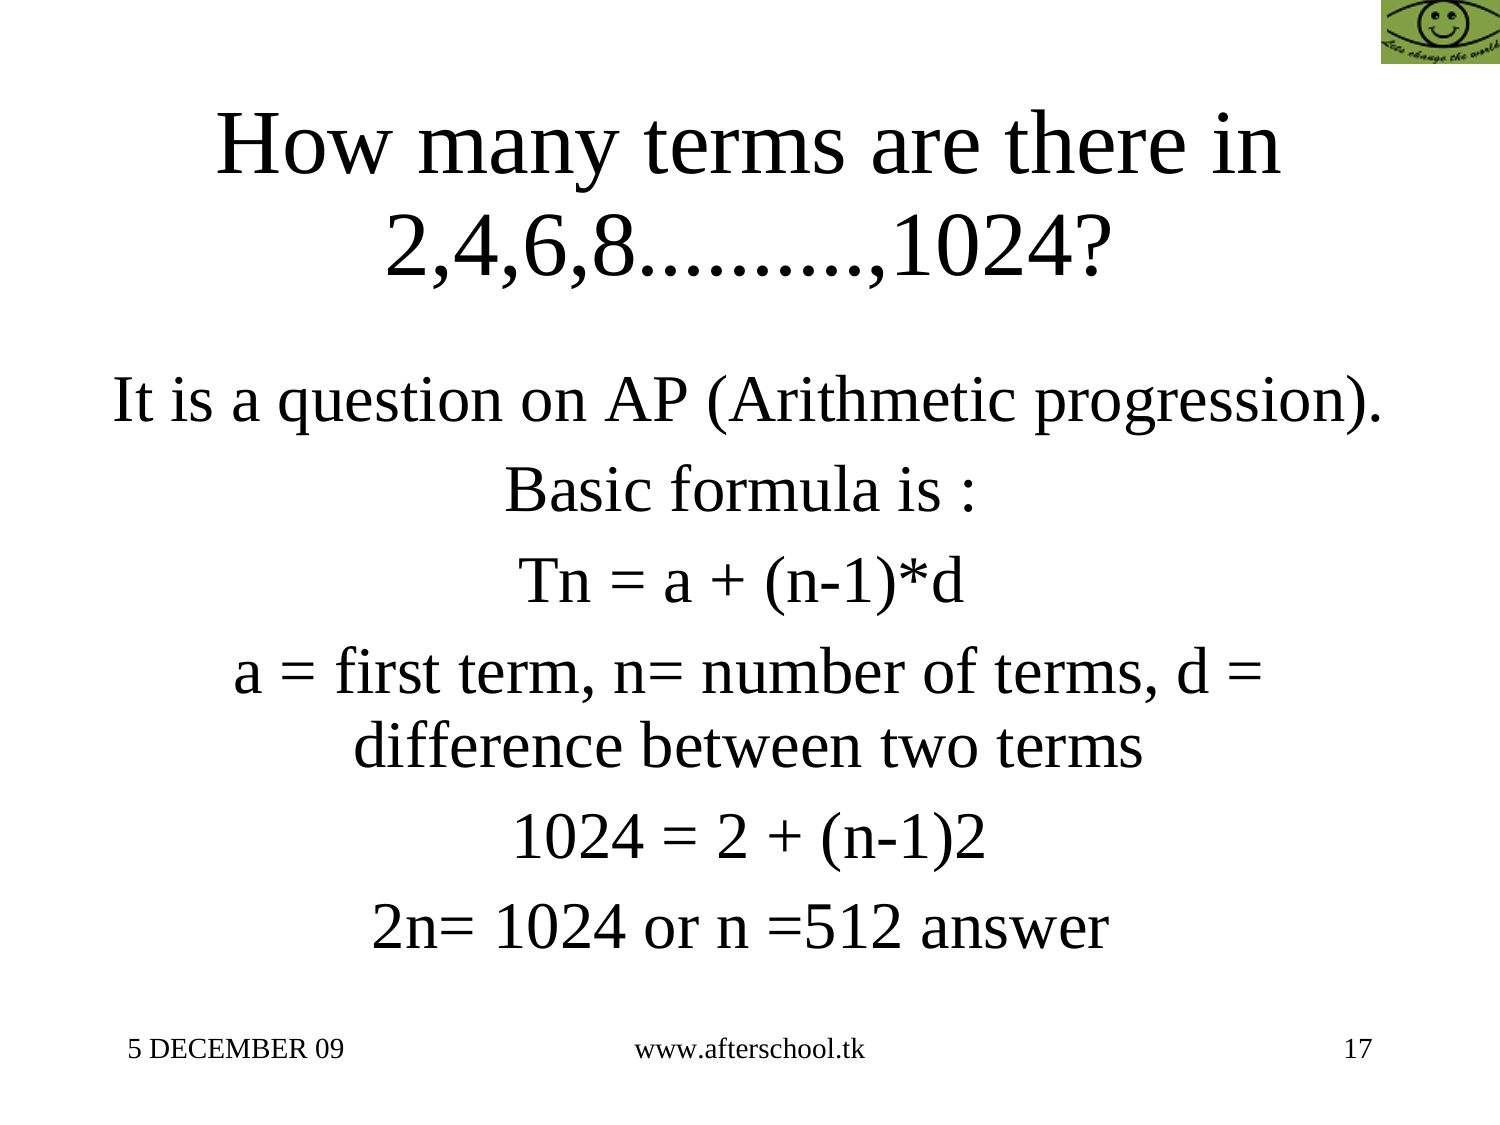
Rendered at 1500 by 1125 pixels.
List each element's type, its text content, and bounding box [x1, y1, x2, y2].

title How many terms are there in 2,4,6,8..........,1024? [112, 92, 1388, 296]
subtitle It is a question on AP (Arithmetic progression). Basic formula is : Tn = a + (n-1)*d a = first term, n= number of terms, d = difference between two terms 1024 = 2 + (n-1)2 2n= 1024 or n =512 answer [112, 332, 1388, 993]
picture [1381, 0, 1500, 64]
